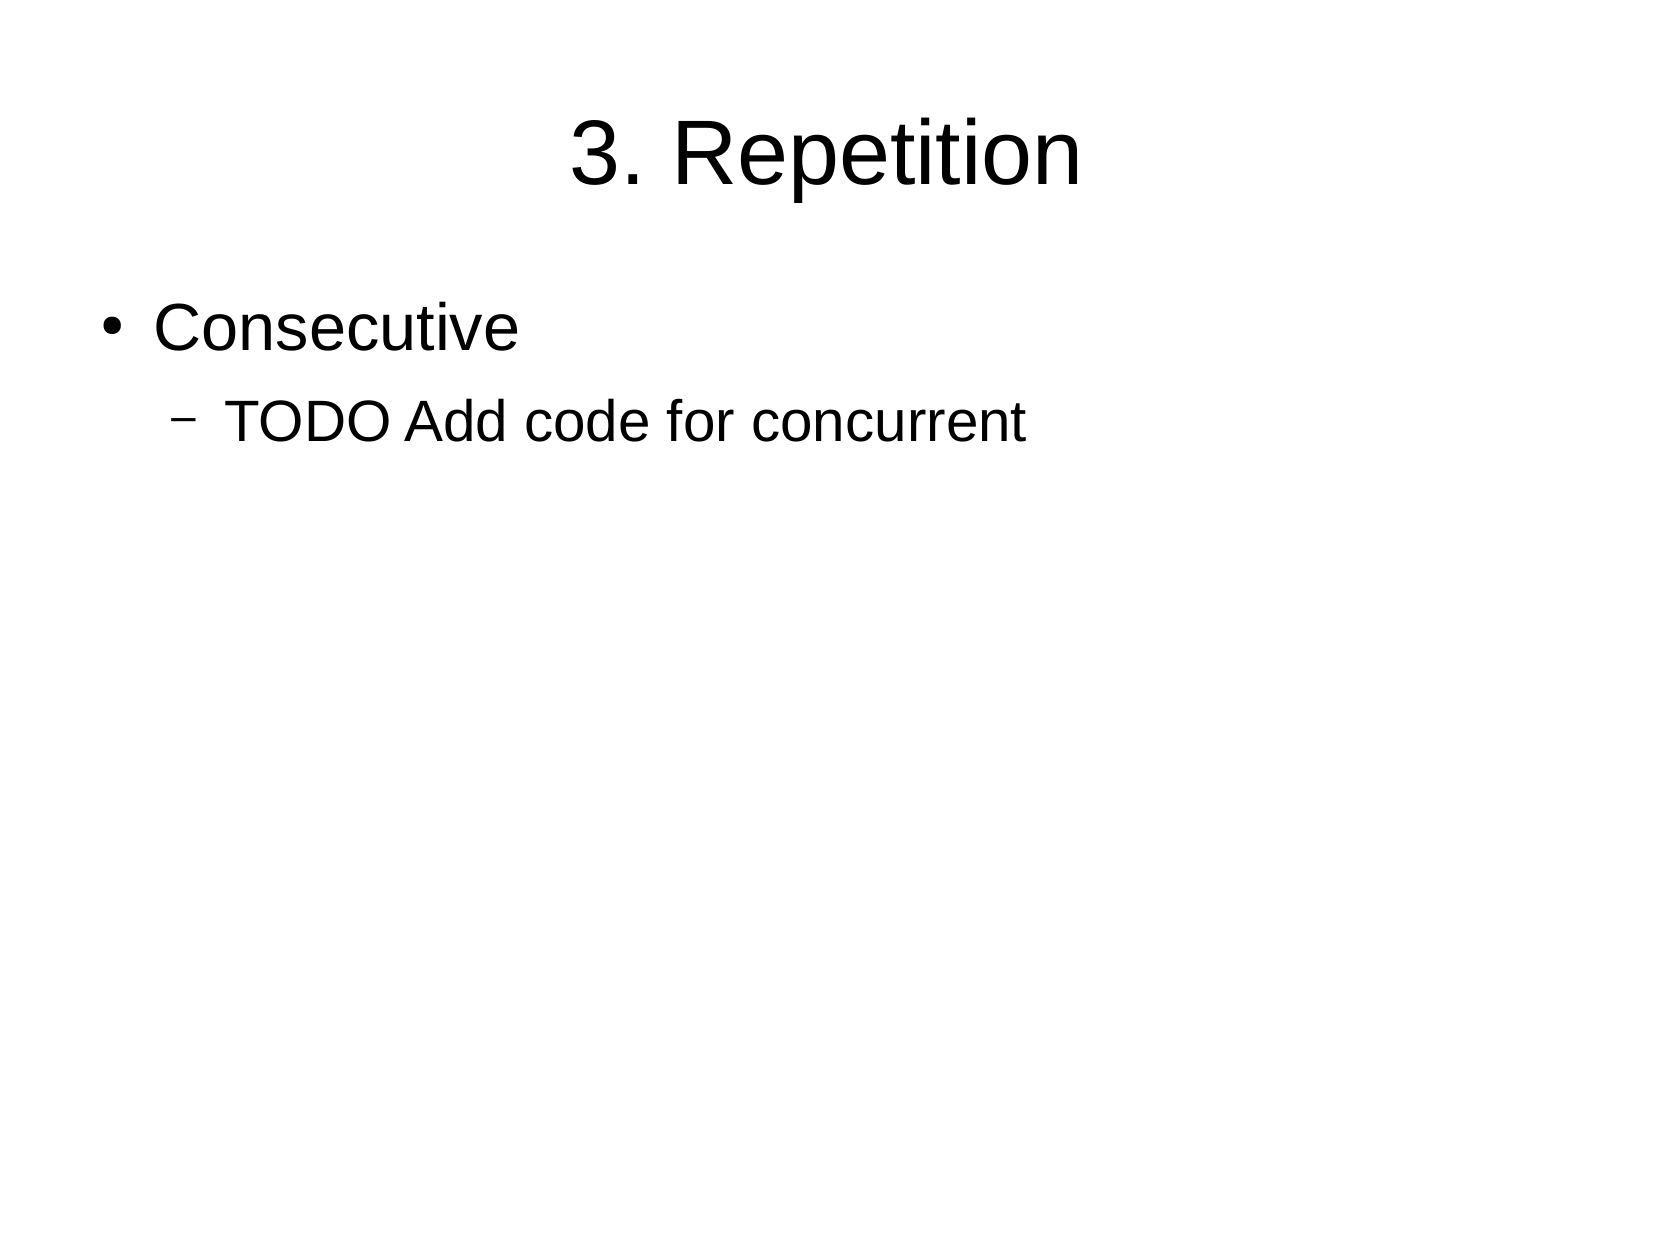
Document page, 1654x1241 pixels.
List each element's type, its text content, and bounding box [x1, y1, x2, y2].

list Consecutive TODO Add code for concurrent [82, 290, 1571, 1010]
title 3. Repetition [82, 49, 1571, 257]
